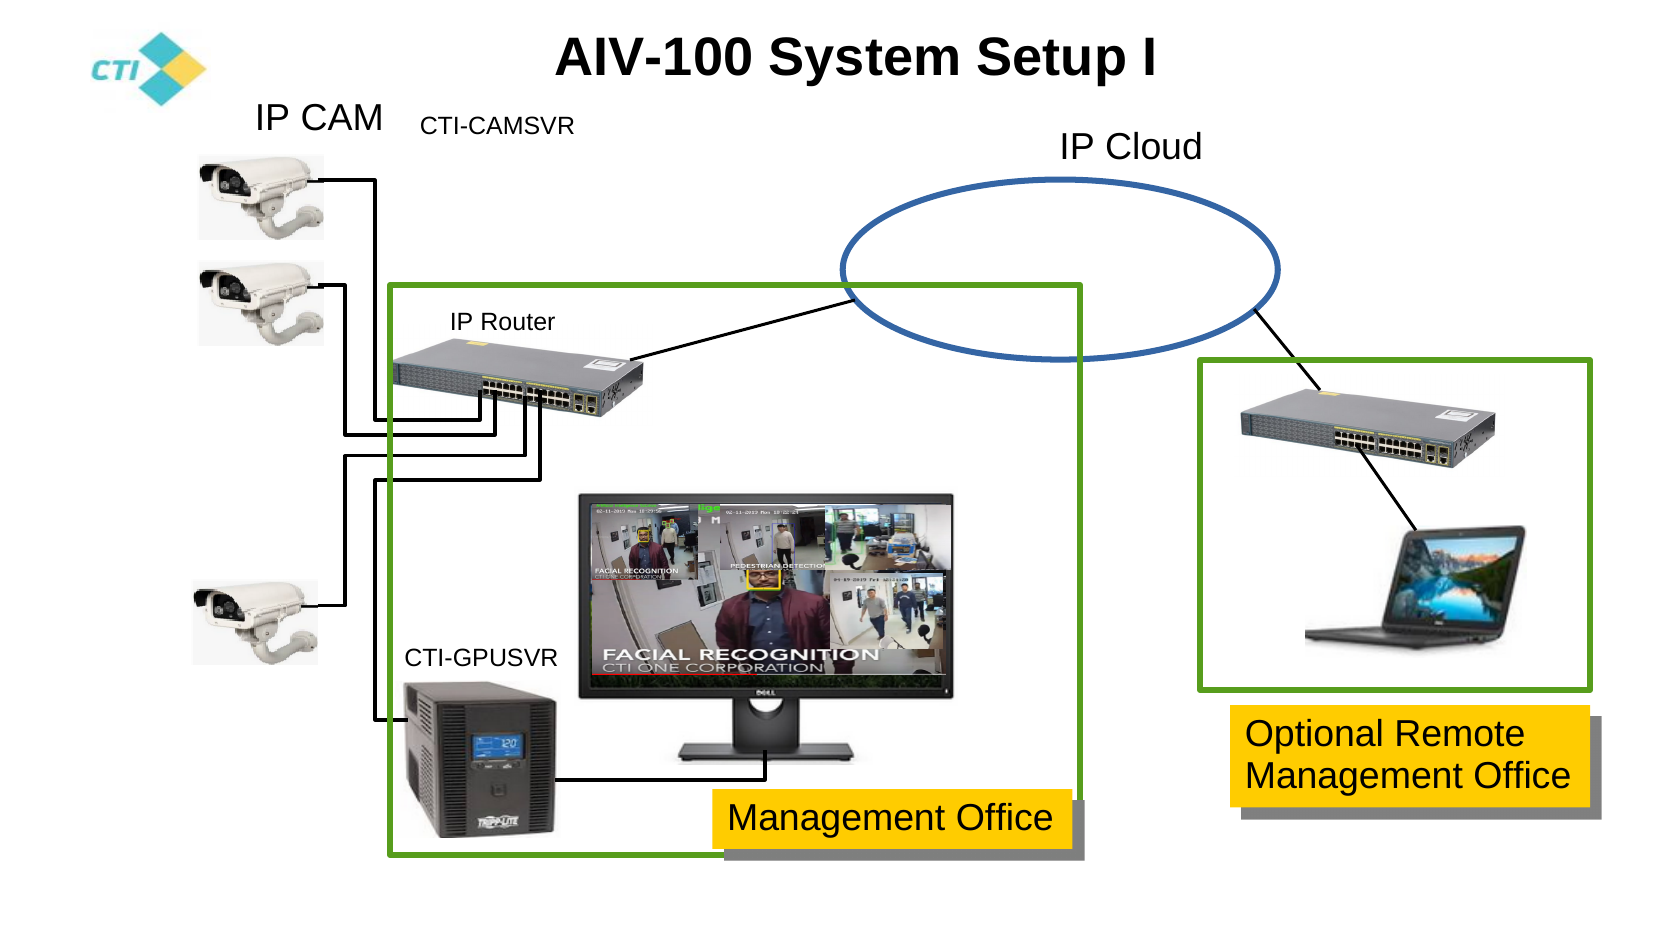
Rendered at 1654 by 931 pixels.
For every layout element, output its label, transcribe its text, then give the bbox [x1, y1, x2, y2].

picture [90, 22, 211, 113]
text_box Management Office [712, 789, 1073, 849]
picture [395, 682, 561, 838]
picture [1305, 519, 1527, 658]
text_box CTI-CAMSVR [405, 104, 601, 150]
text_box IP Cloud [1044, 118, 1246, 179]
picture [177, 571, 318, 668]
picture [183, 146, 324, 243]
picture [393, 324, 653, 426]
text_box CTI-GPUSVR [393, 636, 585, 682]
picture [570, 477, 961, 766]
picture [183, 252, 324, 350]
text_box Optional Remote Management Office [1230, 705, 1591, 808]
text_box IP CAM [240, 89, 421, 150]
picture [382, 324, 387, 418]
text_box IP Router [435, 300, 631, 346]
picture [1234, 374, 1505, 477]
